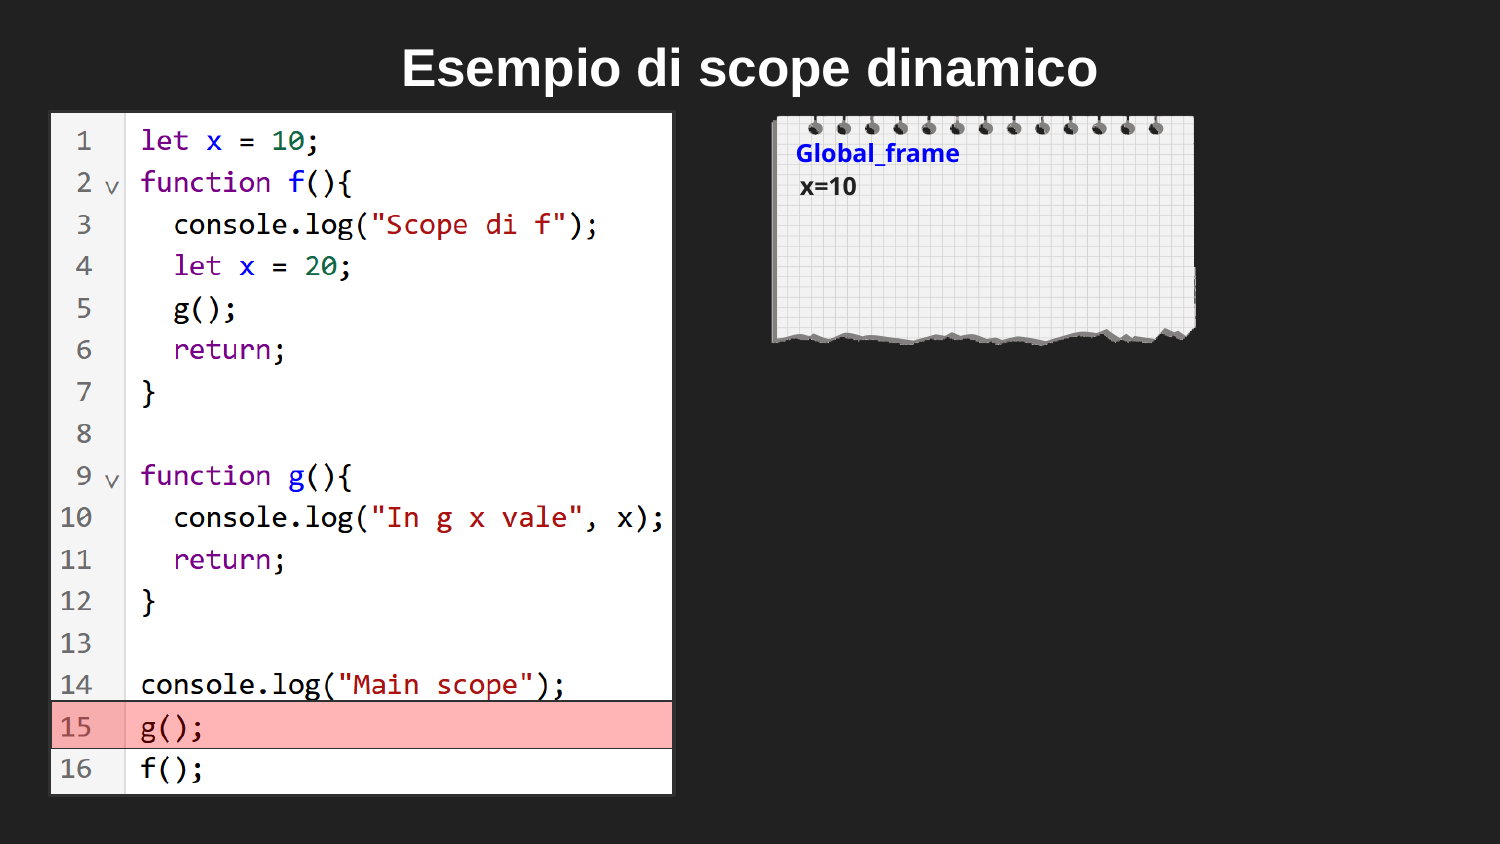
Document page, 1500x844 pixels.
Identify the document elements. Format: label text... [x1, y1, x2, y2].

picture [51, 112, 673, 700]
picture [764, 112, 1206, 350]
text_box Global_frame [780, 143, 1057, 183]
title Esempio di scope dinamico [51, 18, 1449, 113]
text_box x=10 [784, 176, 1062, 216]
text_box [51, 700, 673, 749]
picture [51, 749, 673, 794]
